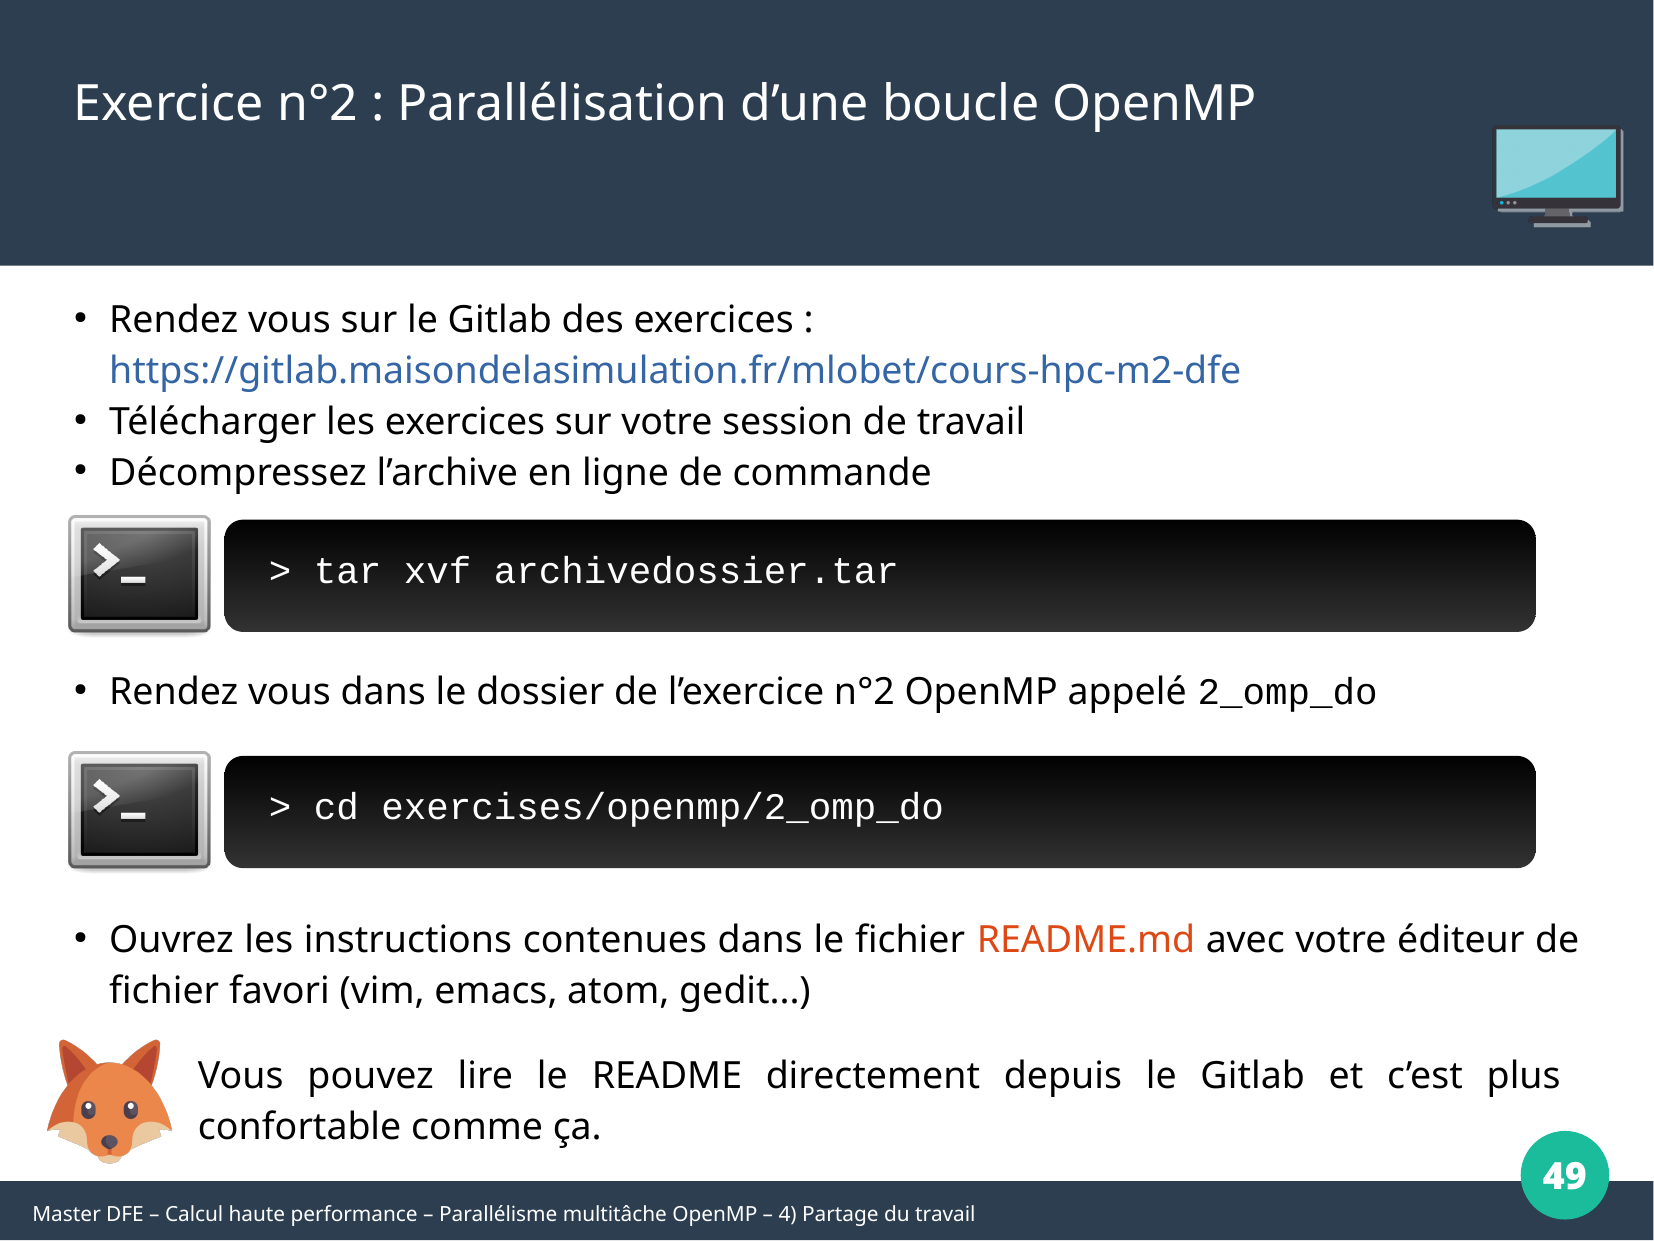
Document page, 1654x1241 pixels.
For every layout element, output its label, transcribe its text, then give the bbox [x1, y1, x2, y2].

text_box Rendez vous sur le Gitlab des exercices : https://gitlab.maisondelasimulation.fr/mlobet/cours-hpc-m2-dfe Télécharger les exercices sur votre session de travail Décompressez l’archive en ligne de commande [59, 285, 1619, 504]
text_box > tar xvf archivedossier.tar [253, 545, 1524, 638]
text_box > cd exercises/openmp/2_omp_do [254, 781, 1524, 875]
text_box [224, 519, 1536, 632]
text_box Master DFE – Calcul haute performance – Parallélisme multitâche OpenMP – 4) Partage du travail [17, 1191, 1436, 1235]
picture [1483, 100, 1630, 249]
picture [65, 515, 213, 638]
picture [47, 1039, 172, 1164]
text_box Vous pouvez lire le README directement depuis le Gitlab et c’est plus confortable comme ça. [183, 1041, 1577, 1158]
text_box [224, 755, 1536, 869]
picture [65, 751, 213, 875]
text_box Ouvrez les instructions contenues dans le fichier README.md avec votre éditeur de fichier favori (vim, emacs, atom, gedit...) [59, 905, 1595, 1022]
text_box Exercice n°2 : Parallélisation d’une boucle OpenMP [59, 59, 1477, 187]
text_box Rendez vous dans le dossier de l’exercice n°2 OpenMP appelé 2_omp_do [59, 657, 1595, 751]
